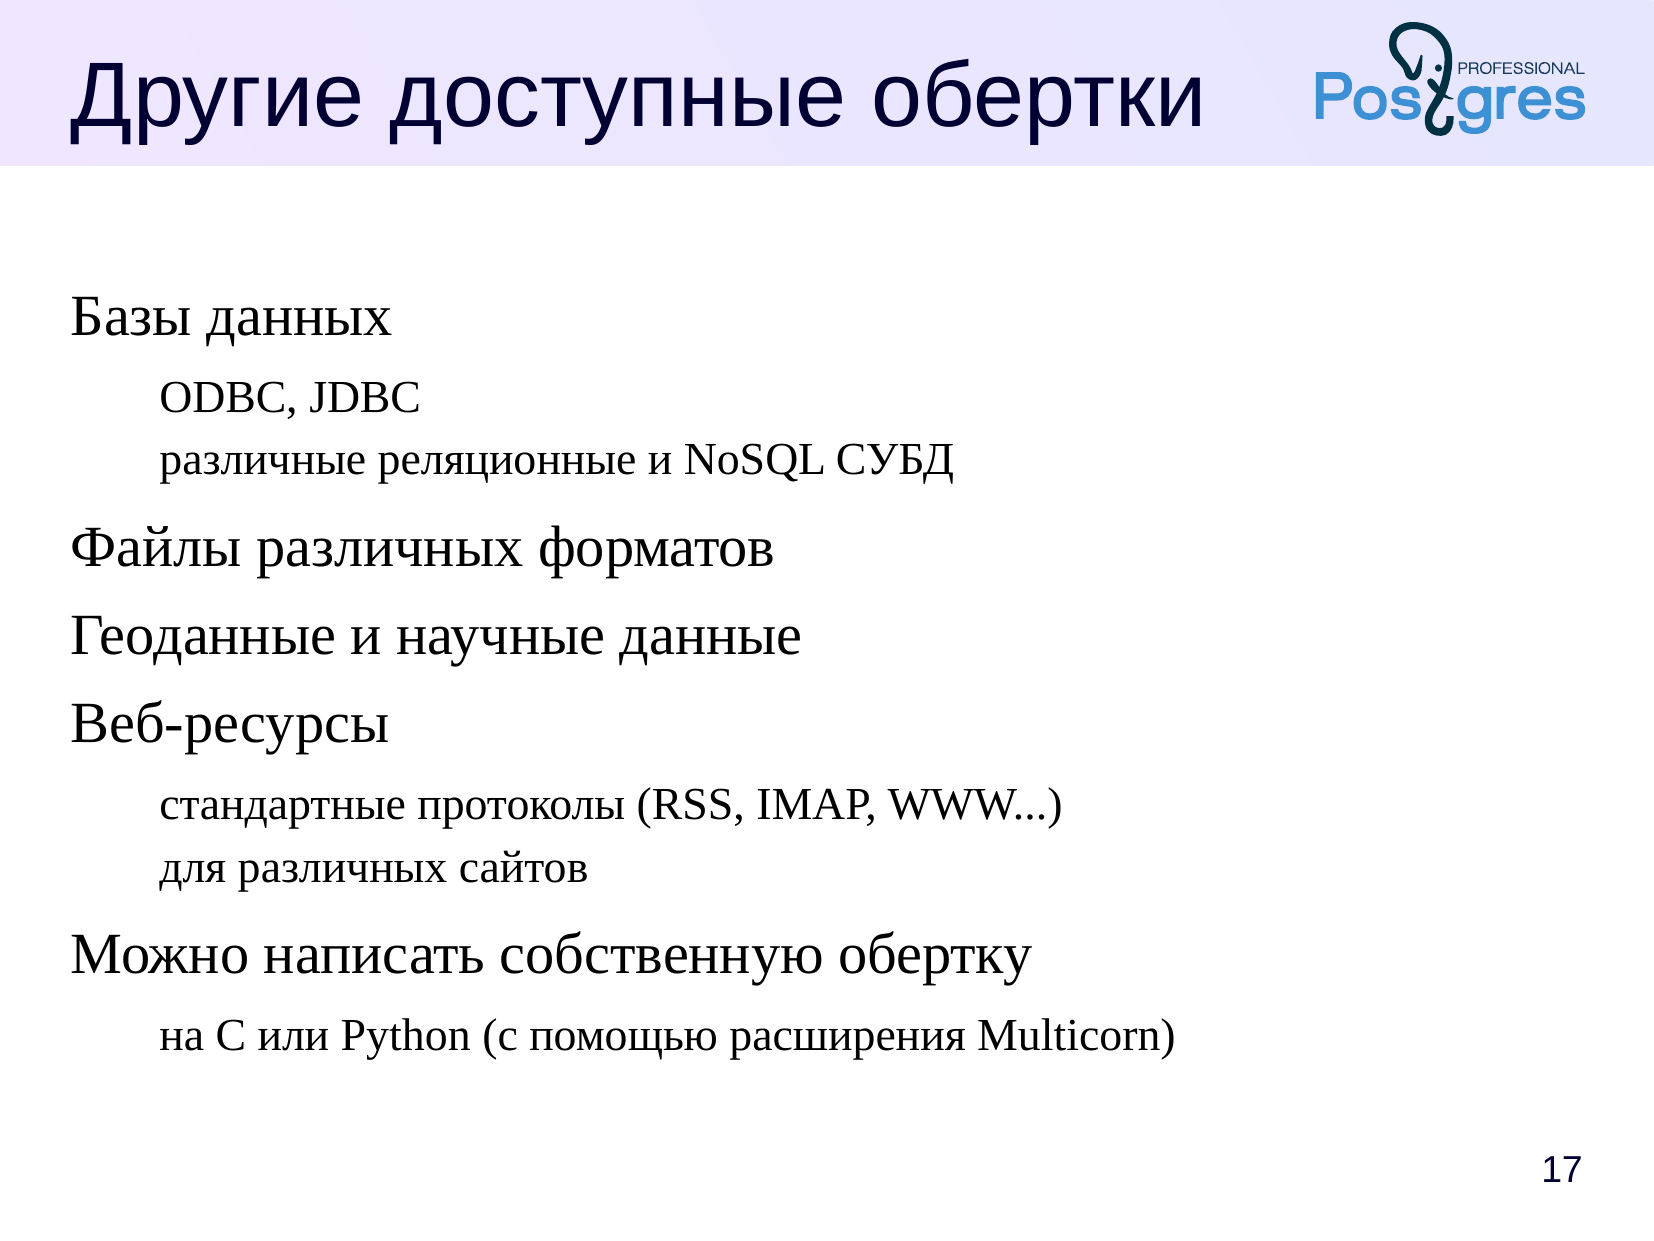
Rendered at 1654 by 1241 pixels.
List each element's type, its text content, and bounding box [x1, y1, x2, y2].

title Другие доступные обертки [70, 43, 1241, 147]
list Базы данных ODBC, JDBC различные реляционные и NoSQL СУБД Файлы различных форматов Геоданные и научные данные Веб-ресурсы стандартные протоколы (RSS, IMAP, WWW...) для различных сайтов Можно написать собственную обертку на C или Python (с помощью расширения Multicorn) [70, 283, 1583, 1141]
